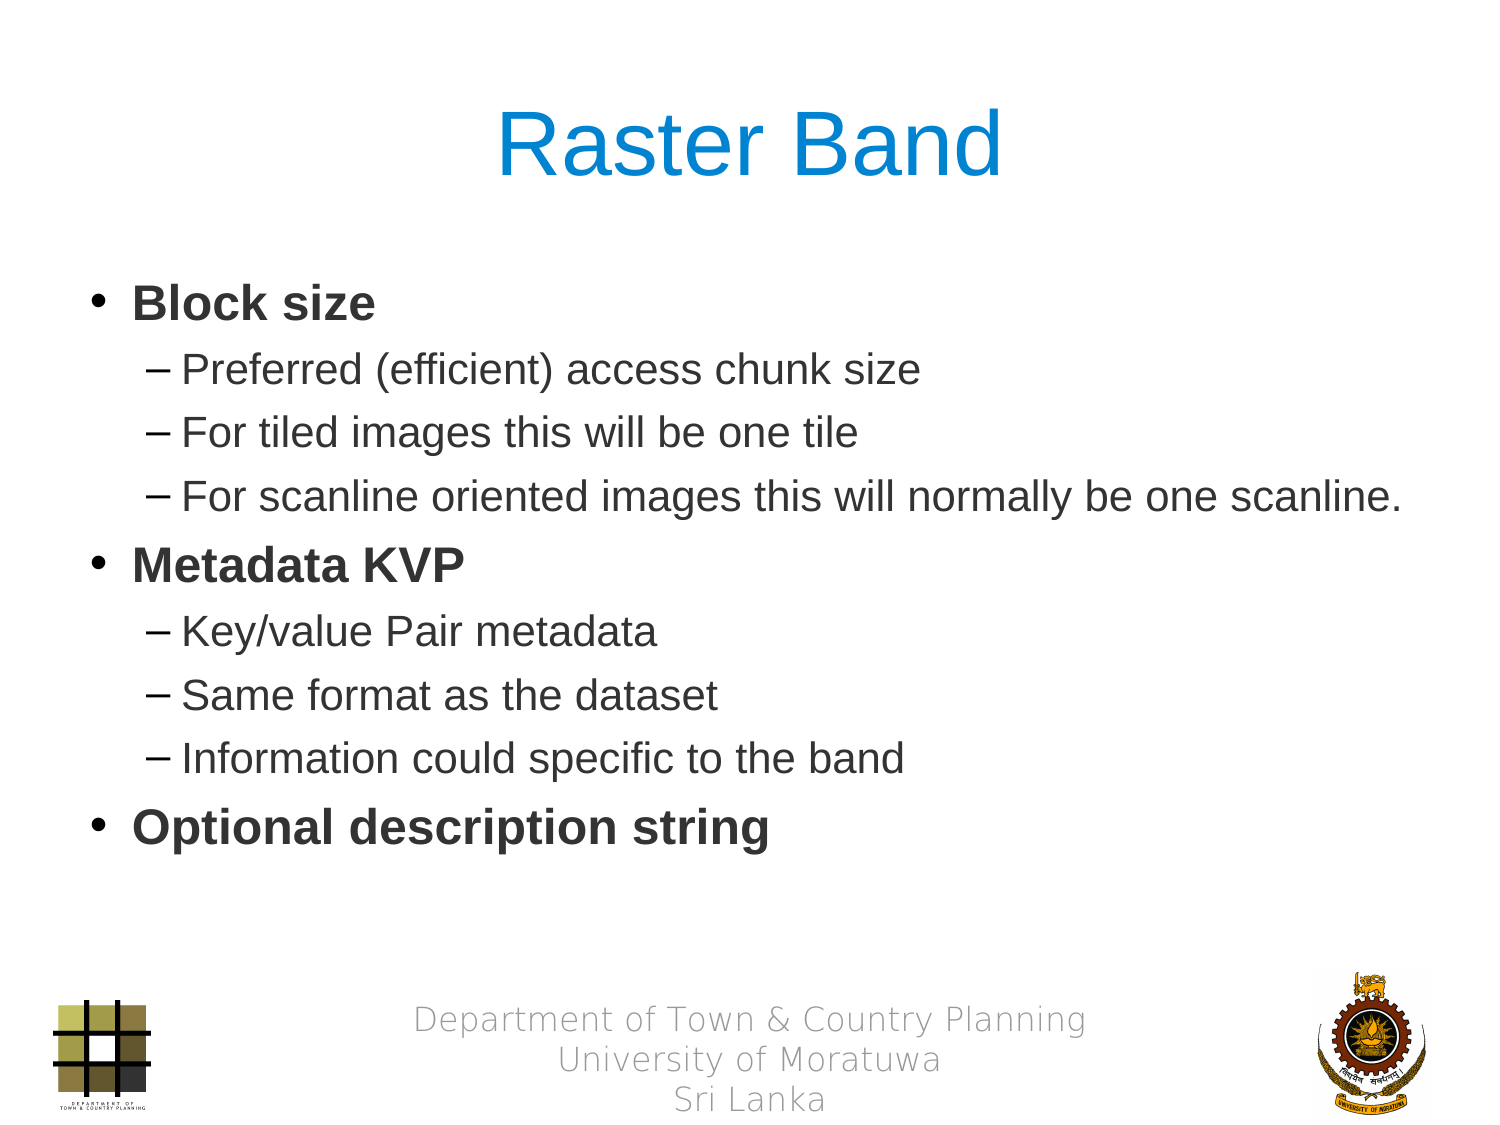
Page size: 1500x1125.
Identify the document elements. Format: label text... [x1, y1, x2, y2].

title Raster Band [75, 45, 1426, 233]
picture [53, 1000, 151, 1110]
picture [1312, 966, 1435, 1125]
list Block size Preferred (efficient) access chunk size For tiled images this will be one tile For scanline oriented images this will normally be one scanline. Metadata KVP Key/value Pair metadata Same format as the dataset Information could specific to the band Optional description string [75, 262, 1426, 916]
